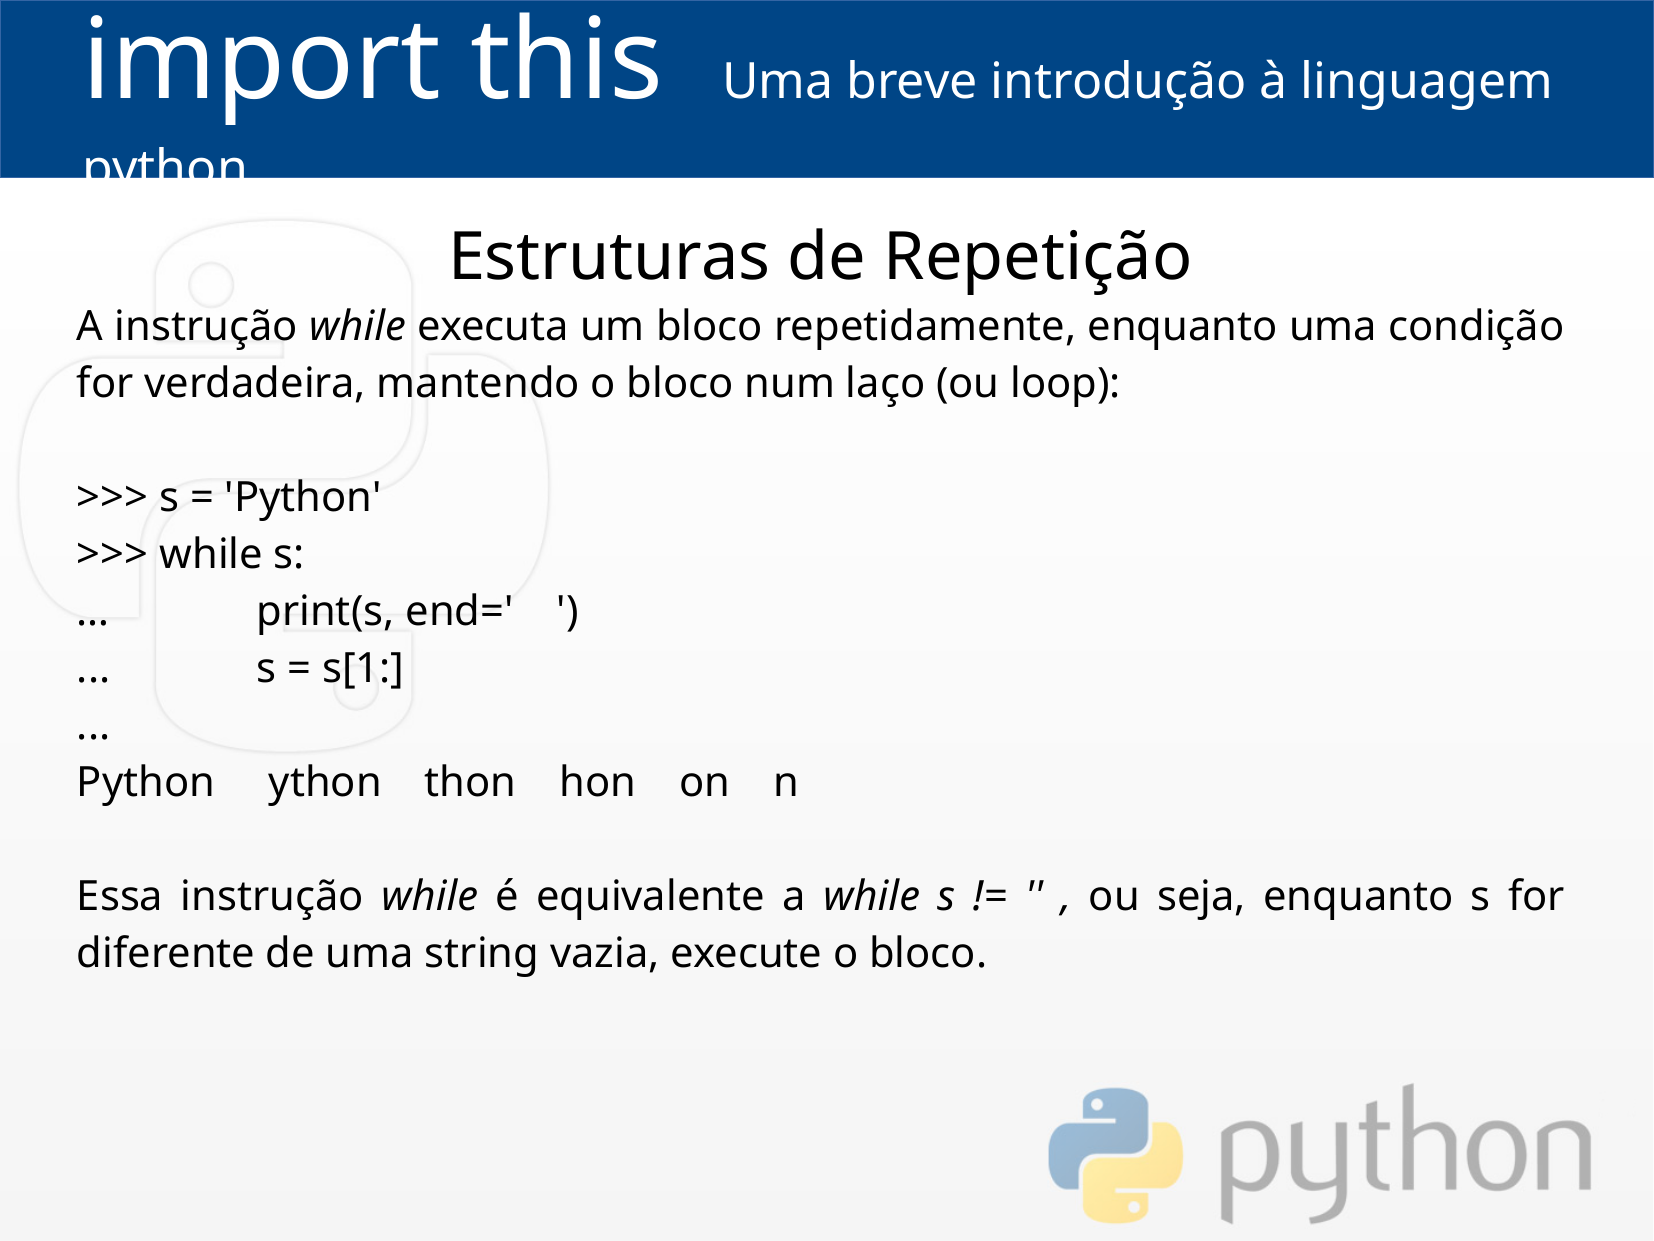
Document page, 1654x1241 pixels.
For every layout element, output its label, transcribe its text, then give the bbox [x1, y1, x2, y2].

subtitle A instrução while executa um bloco repetidamente, enquanto uma condição for verdadeira, mantendo o bloco num laço (ou loop): >>> s = 'Python' >>> while s: … print(s, end=' ') ... s = s[1:] ... Python ython thon hon on n Essa instrução while é equivalente a while s != '' , ou seja, enquanto s for diferente de uma string vazia, execute o bloco. [76, 295, 1565, 1151]
text_box [0, 0, 1654, 178]
title import this Uma breve introdução à linguagem python [82, 1, 1571, 178]
picture [0, 200, 1654, 1241]
text_box Estruturas de Repetição [106, 200, 1536, 296]
